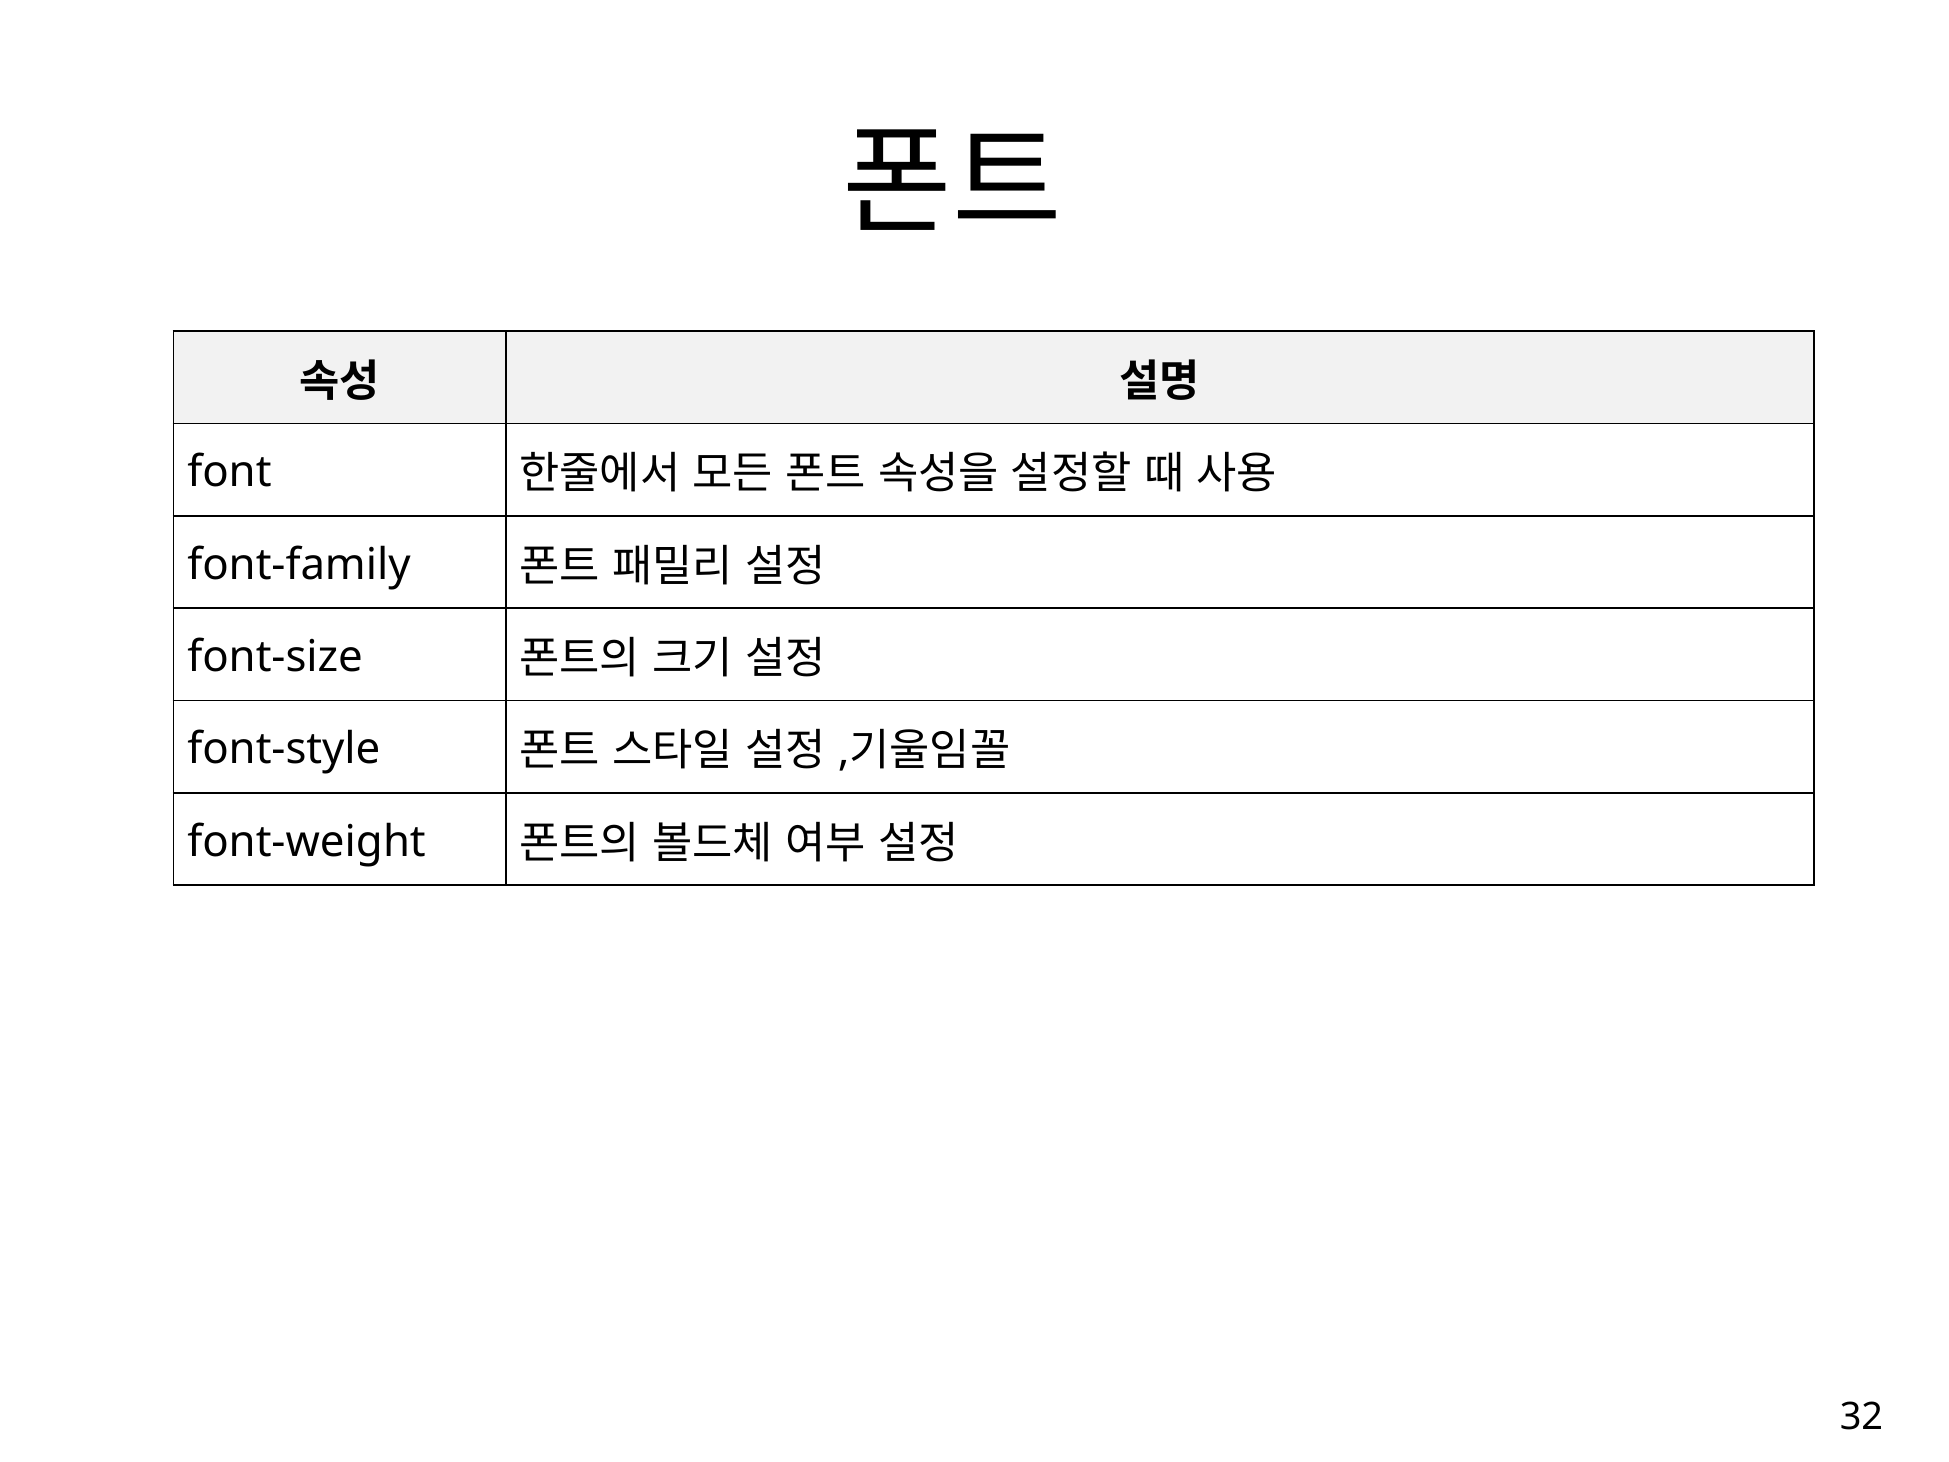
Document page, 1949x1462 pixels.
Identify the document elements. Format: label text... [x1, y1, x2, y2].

slide_number <숫자> [1496, 1372, 1899, 1462]
table_header 설명 [507, 332, 1813, 423]
table_cell 폰트의 볼드체 여부 설정 [507, 794, 1813, 884]
title 폰트 [156, 92, 1749, 255]
table_header 속성 [174, 332, 505, 423]
table_cell font-style [174, 701, 505, 792]
table_cell 폰트의 크기 설정 [507, 609, 1813, 700]
table_cell font-weight [174, 794, 505, 884]
table_cell 한줄에서 모든 폰트 속성을 설정할 때 사용 [507, 424, 1813, 515]
table_cell 폰트 스타일 설정 ,기울임꼴 [507, 701, 1813, 792]
table_cell font [174, 424, 505, 515]
table_cell 폰트 패밀리 설정 [507, 517, 1813, 607]
table_cell font-size [174, 609, 505, 700]
table_cell font-family [174, 517, 505, 607]
